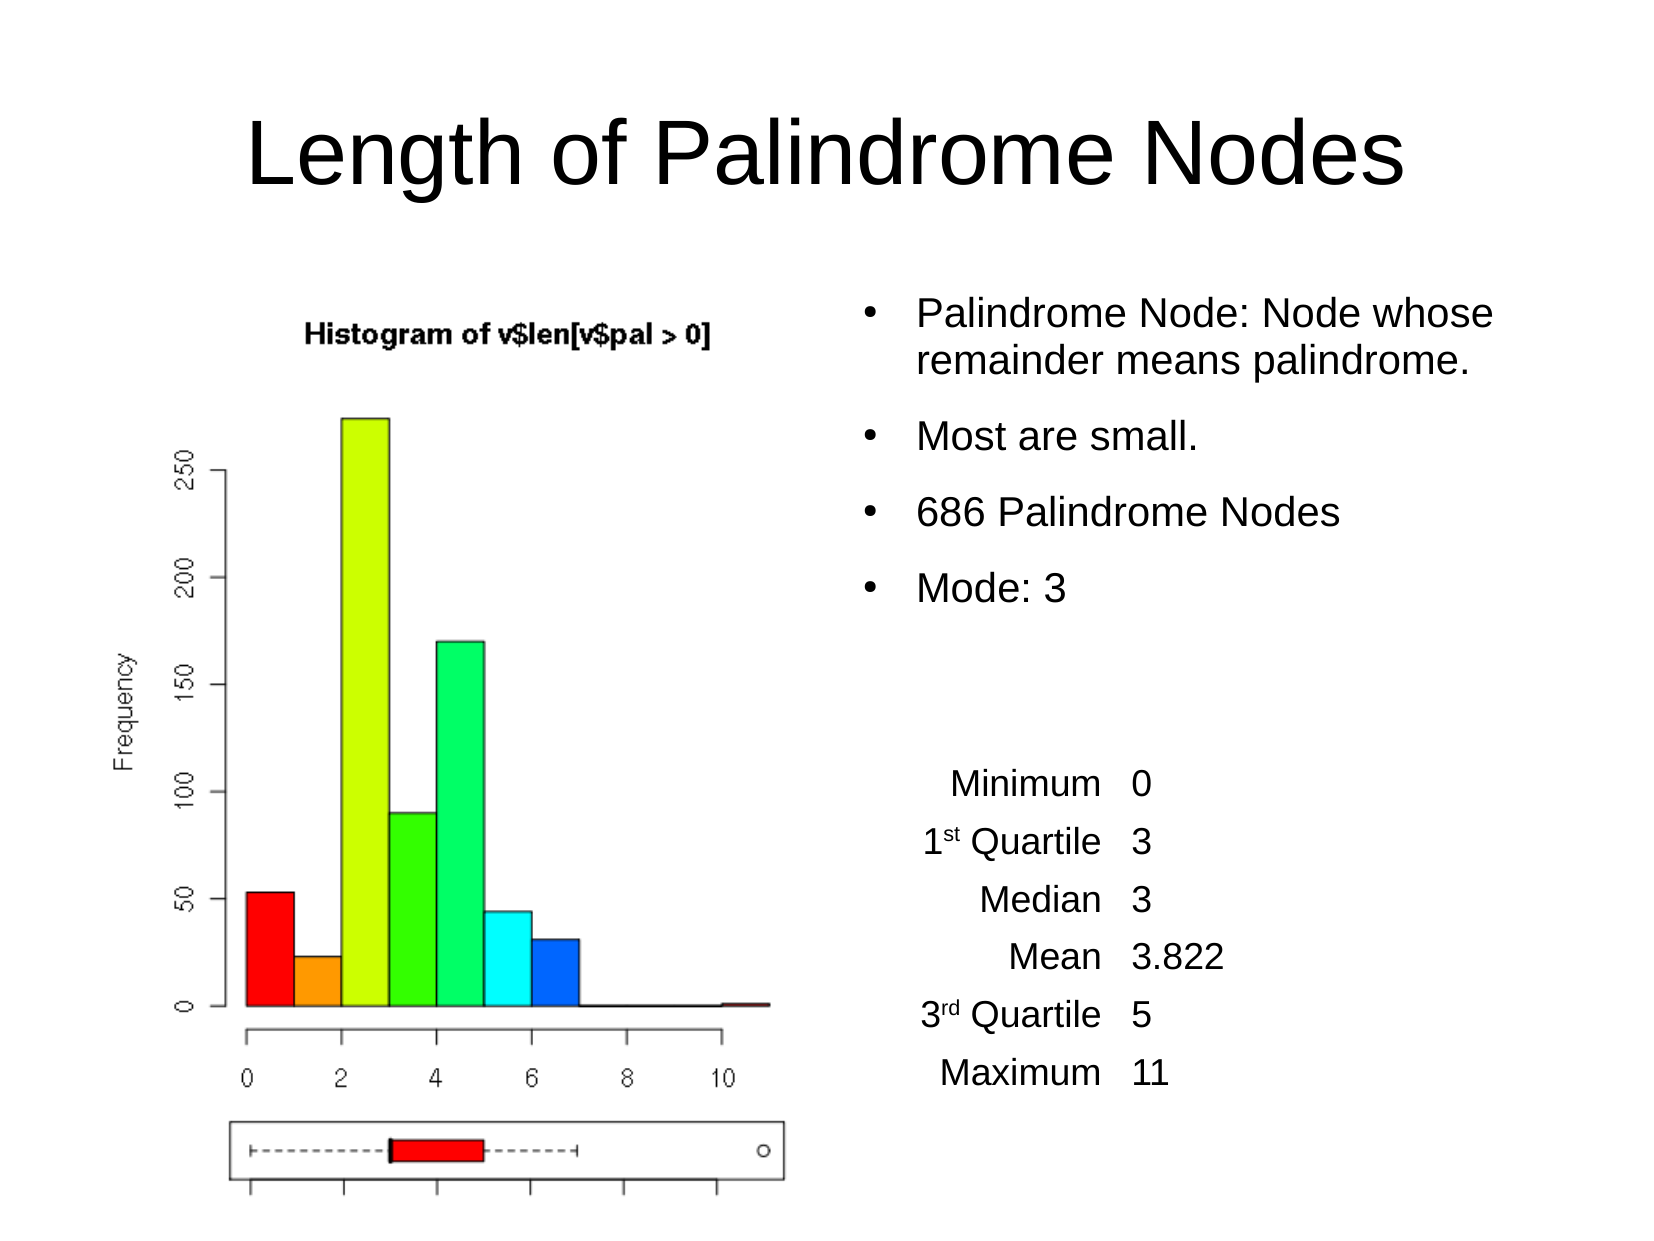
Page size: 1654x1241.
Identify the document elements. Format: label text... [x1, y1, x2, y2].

table_cell 3rd Quartile [868, 986, 1116, 1044]
table_header 0 [1116, 755, 1446, 813]
table_header Minimum [868, 755, 1116, 813]
table_cell Median [868, 871, 1116, 928]
table_cell 3 [1116, 813, 1446, 871]
title Length of Palindrome Nodes [82, 56, 1571, 250]
table_cell 1st Quartile [868, 813, 1116, 871]
table_cell Mean [868, 928, 1116, 986]
picture [109, 299, 788, 1201]
table_cell 3.822 [1116, 928, 1446, 986]
table_cell 3 [1116, 871, 1446, 928]
table_cell Maximum [868, 1044, 1116, 1102]
list Palindrome Node: Node whose remainder means palindrome. Most are small. 686 Palindrome Nodes Mode: 3 [845, 290, 1572, 1109]
table_cell 5 [1116, 986, 1446, 1044]
table_cell 11 [1116, 1044, 1446, 1102]
